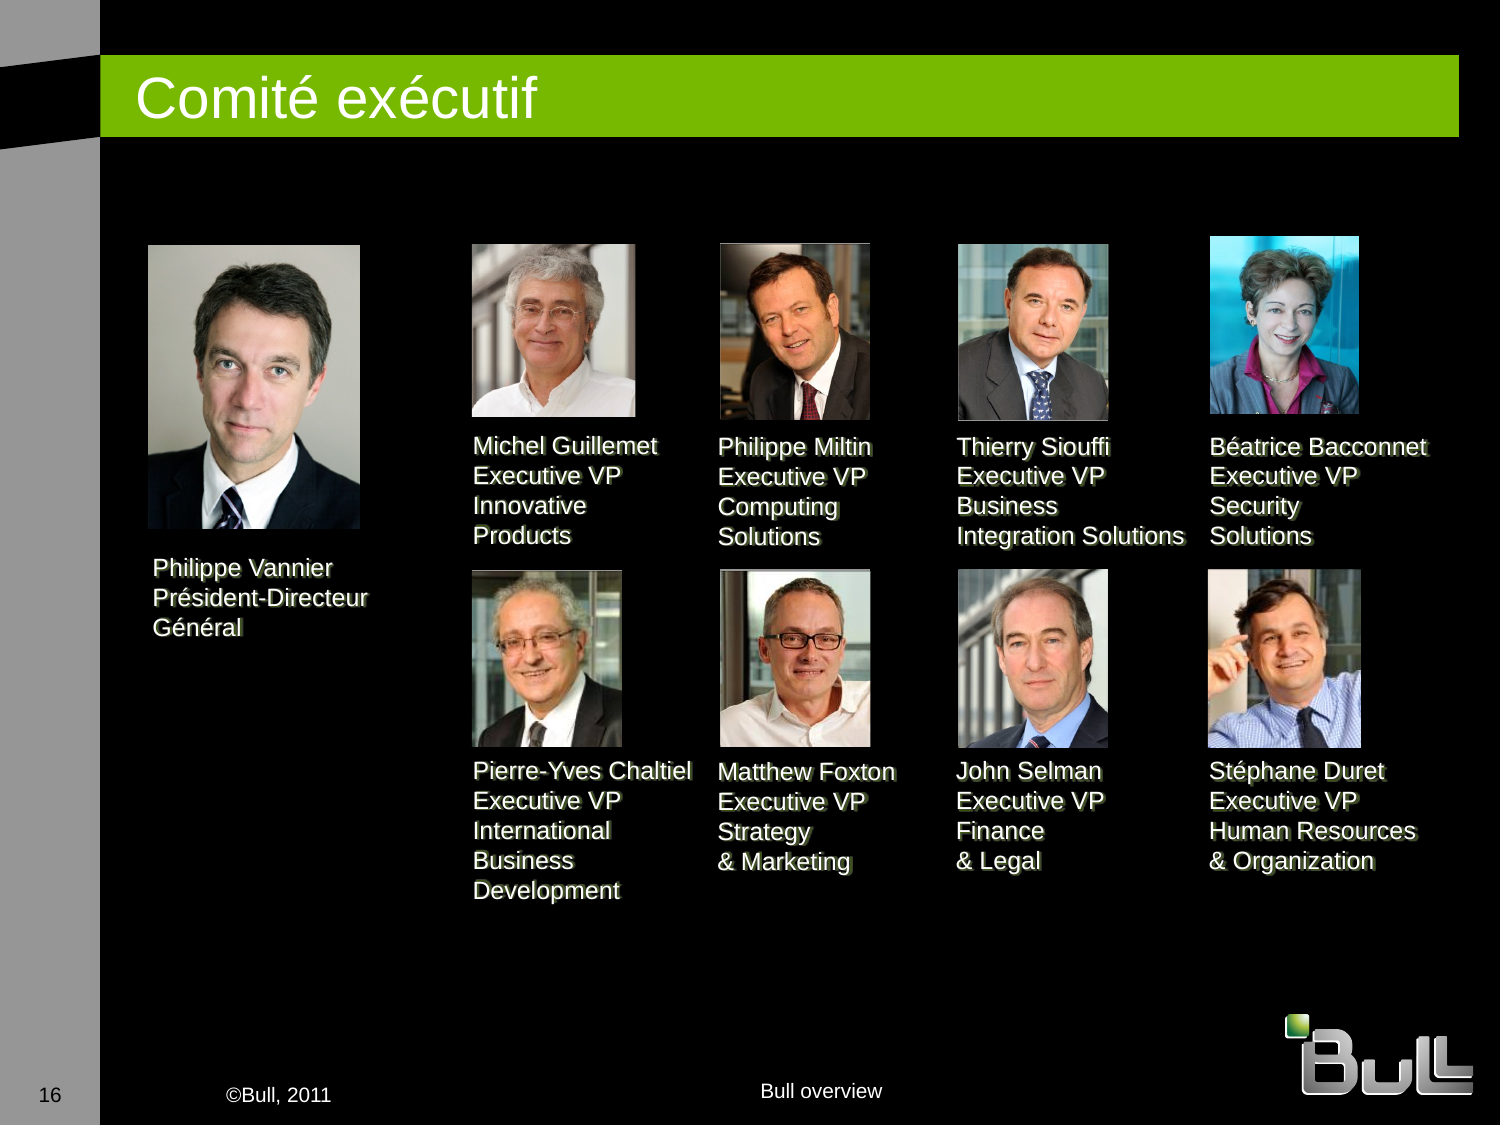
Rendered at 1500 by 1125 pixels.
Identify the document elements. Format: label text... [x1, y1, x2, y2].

picture [471, 244, 636, 417]
text_box John Selman Executive VP Finance & Legal [940, 747, 1120, 883]
text_box Béatrice Bacconnet Executive VP Security Solutions [1194, 422, 1443, 558]
picture [720, 571, 871, 747]
picture [720, 244, 870, 420]
picture [1207, 569, 1361, 748]
picture [958, 569, 1108, 748]
picture [958, 244, 1109, 420]
text_box Thierry Siouffi Executive VP Business Integration Solutions [941, 422, 1194, 558]
text_box Pierre-Yves Chaltiel Executive VP International Business Development [457, 746, 707, 912]
text_box Stéphane Duret Executive VP Human Resources & Organization [1194, 747, 1432, 883]
picture [1210, 236, 1359, 414]
text_box Philippe Miltin Executive VP Computing Solutions [702, 422, 888, 558]
text_box Michel Guillemet Executive VP Innovative Products [457, 421, 674, 557]
picture [471, 571, 622, 747]
picture [1285, 1014, 1474, 1095]
text_box Philippe Vannier Président-Directeur Général [137, 544, 391, 679]
picture [148, 245, 360, 529]
title Comité exécutif [135, 60, 1459, 143]
text_box Matthew Foxton Executive VP Strategy & Marketing [702, 747, 911, 883]
